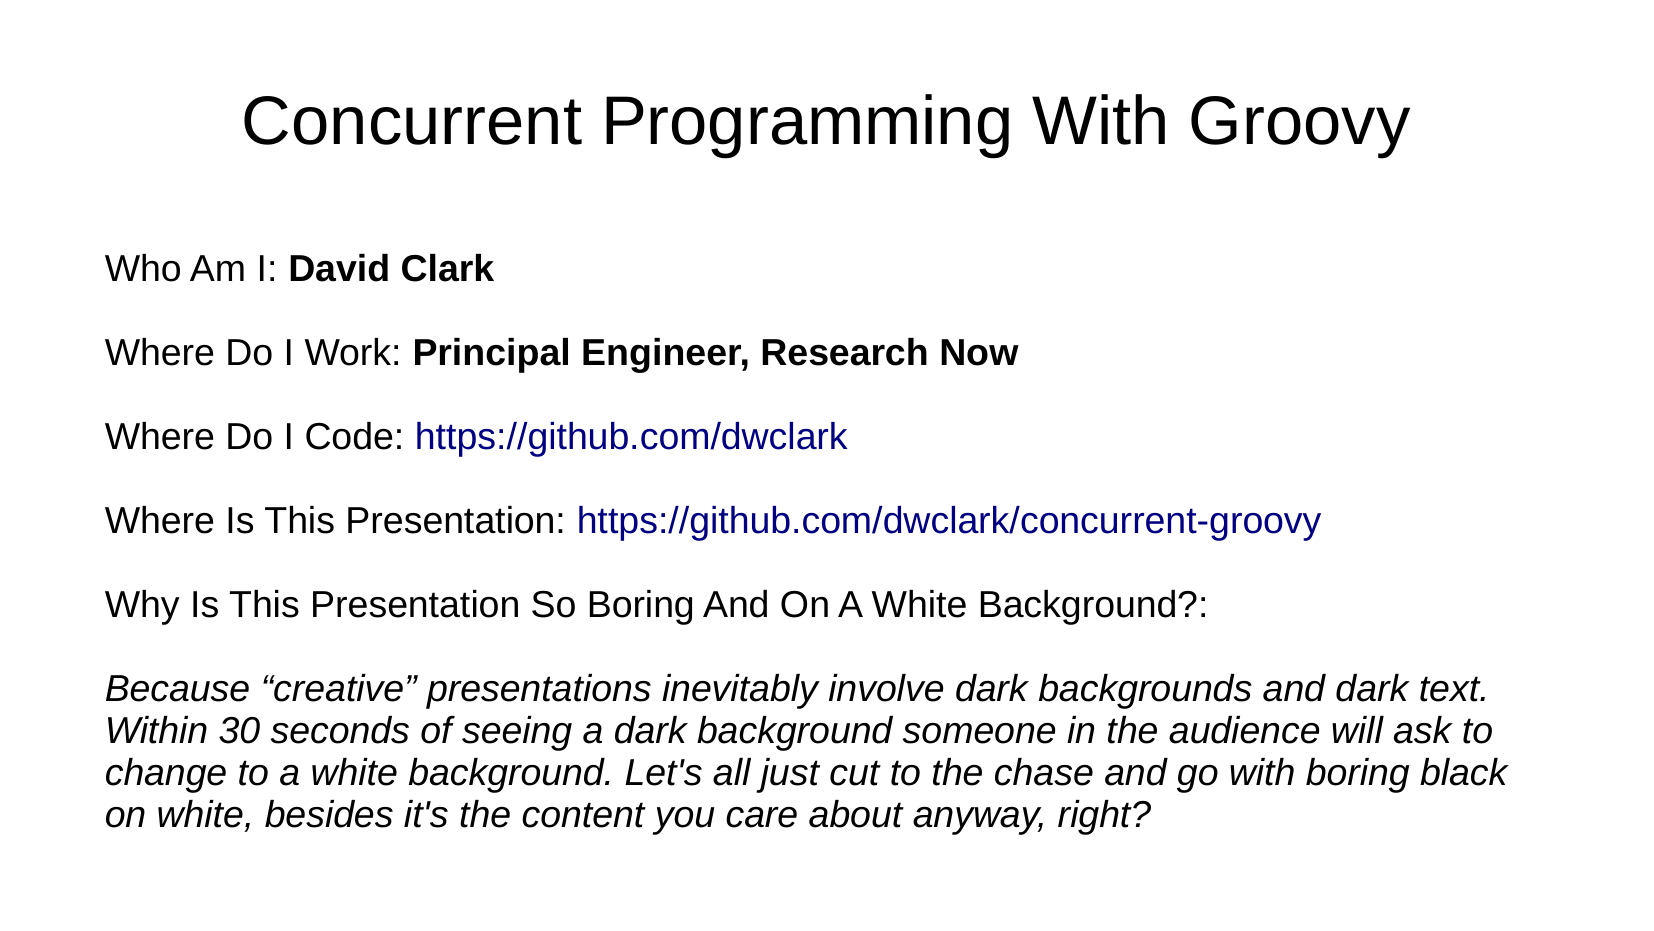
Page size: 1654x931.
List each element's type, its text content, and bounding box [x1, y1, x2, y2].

title Concurrent Programming With Groovy [82, 42, 1571, 199]
text_box Who Am I: David Clark Where Do I Work: Principal Engineer, Research Now Where Do I Code: https://github.com/dwclark Where Is This Presentation: https://github.com/dwclark/concurrent-groovy Why Is This Presentation So Boring And On A White Background?: Because “creative” presentations inevitably involve dark backgrounds and dark text. Within 30 seconds of seeing a dark background someone in the audience will ask to change to a white background. Let's all just cut to the chase and go with boring black on white, besides it's the content you care about anyway, right? [90, 240, 1561, 843]
